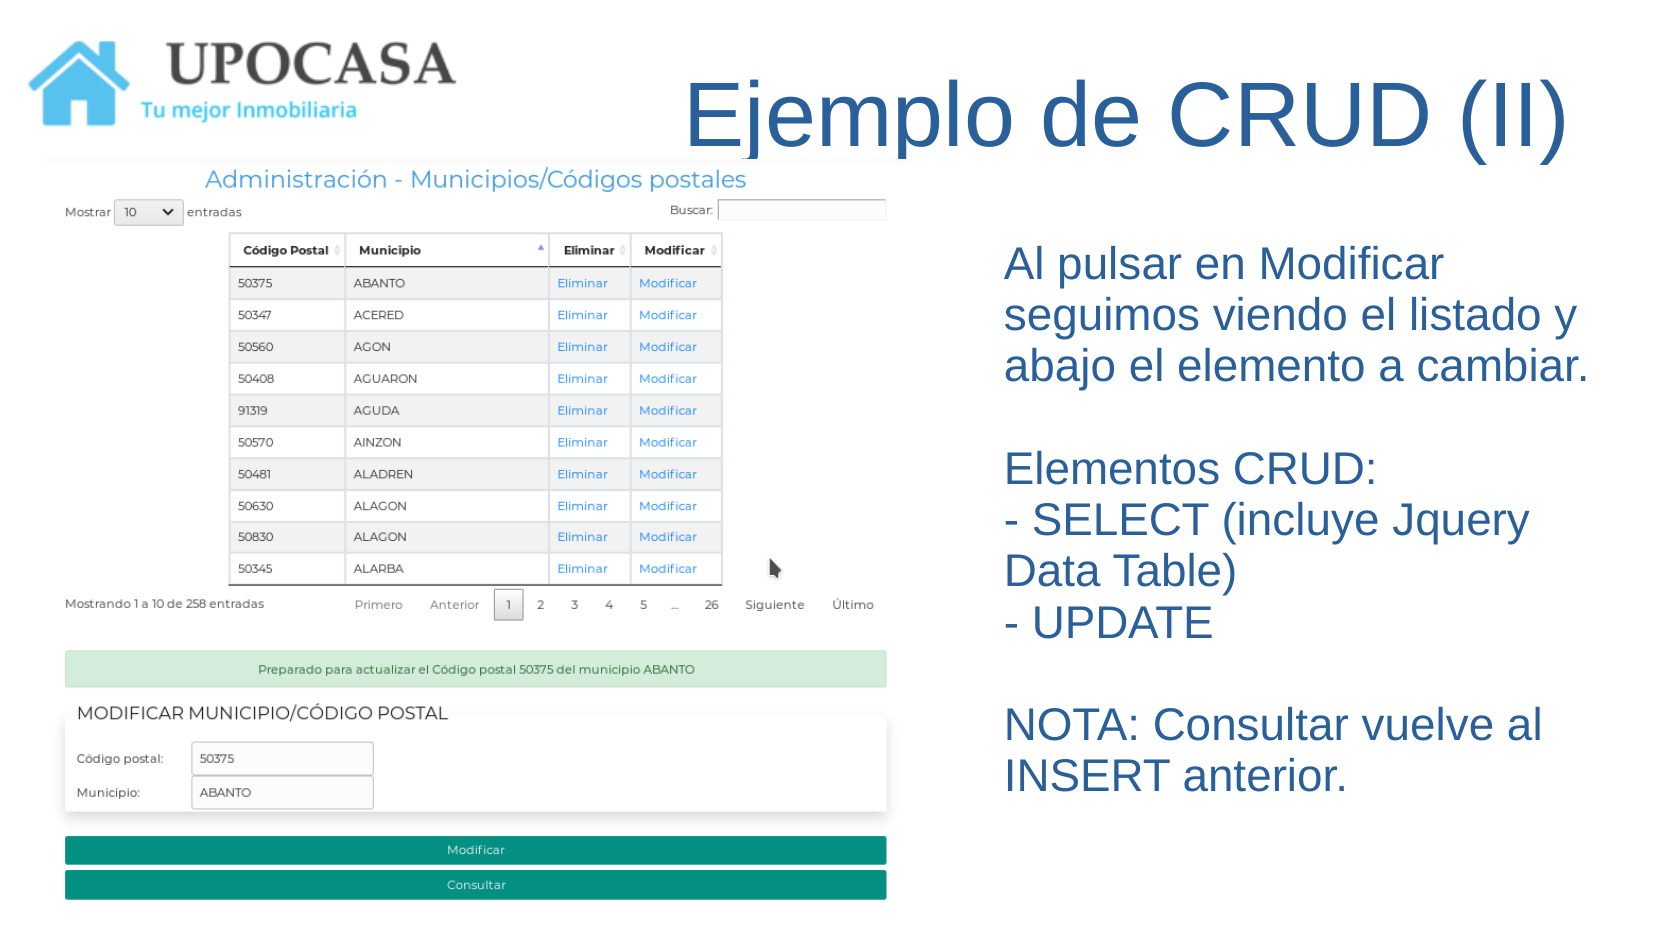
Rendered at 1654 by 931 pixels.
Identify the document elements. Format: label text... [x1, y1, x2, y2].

picture [0, 0, 912, 904]
title Ejemplo de CRUD (II) [82, 37, 1571, 193]
title Al pulsar en Modificar seguimos viendo el listado y abajo el elemento a cambiar. Elementos CRUD: - SELECT (incluye Jquery Data Table) - UPDATE NOTA: Consultar vuelve al INSERT anterior. [1003, 200, 1606, 839]
